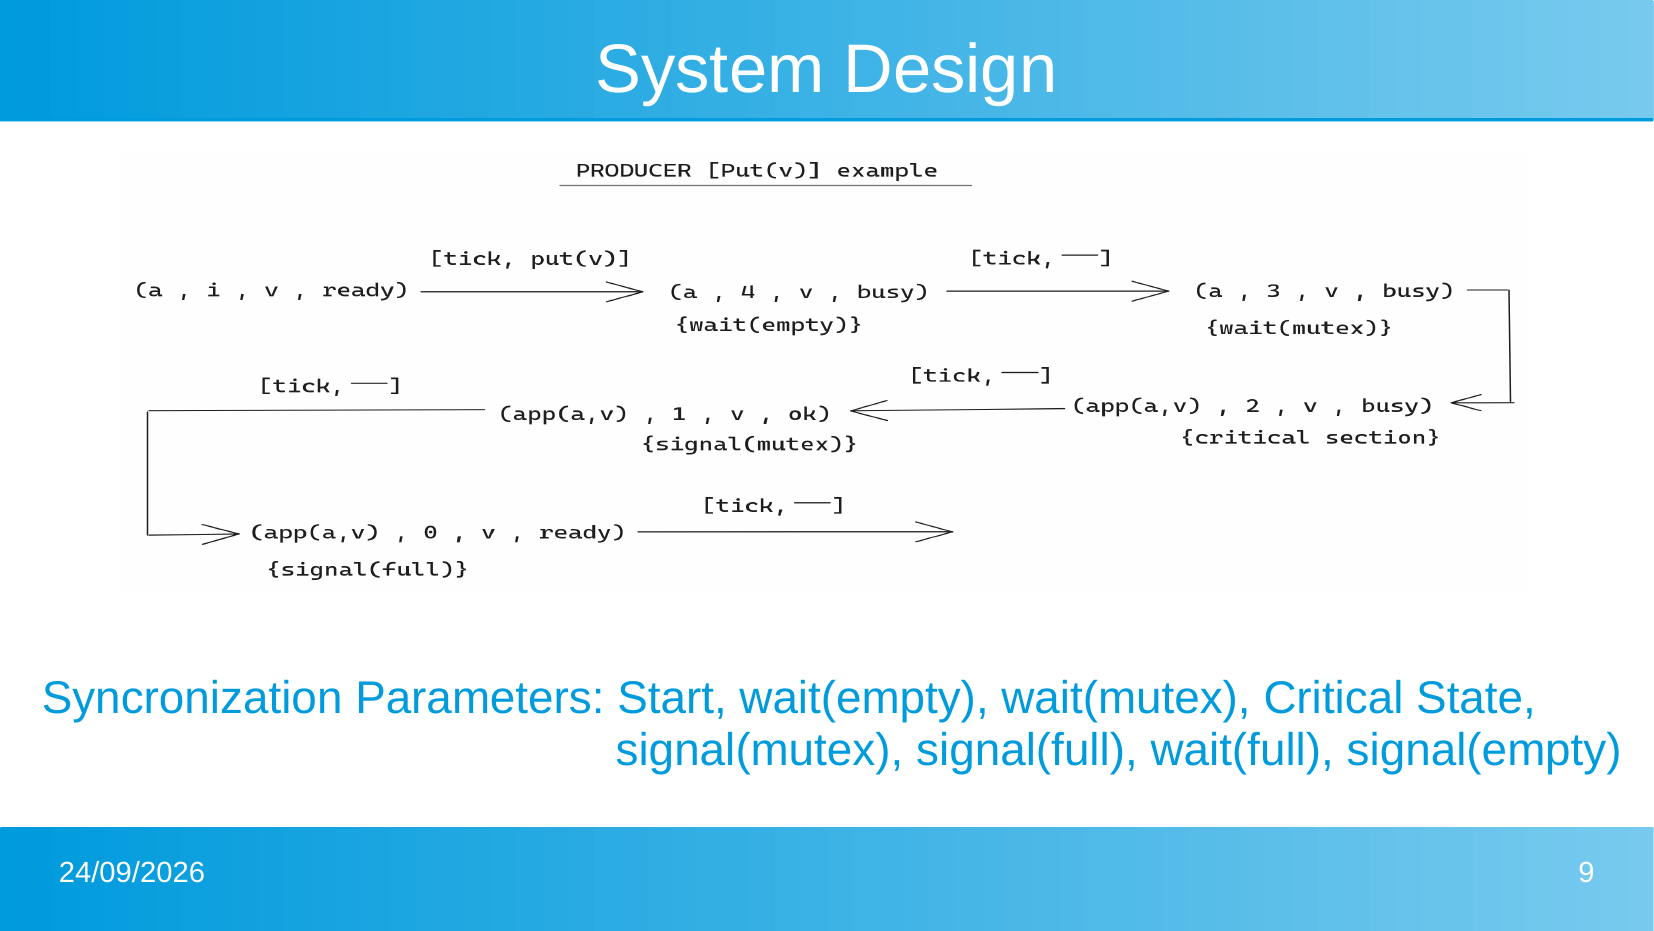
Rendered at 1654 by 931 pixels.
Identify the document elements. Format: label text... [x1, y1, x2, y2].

title System Design [59, 29, 1595, 108]
picture [118, 147, 1529, 591]
text_box Syncronization Parameters: Start, wait(empty), wait(mutex), Critical State, signal(mutex), signal(full), wait(full), signal(empty) [27, 665, 1638, 783]
